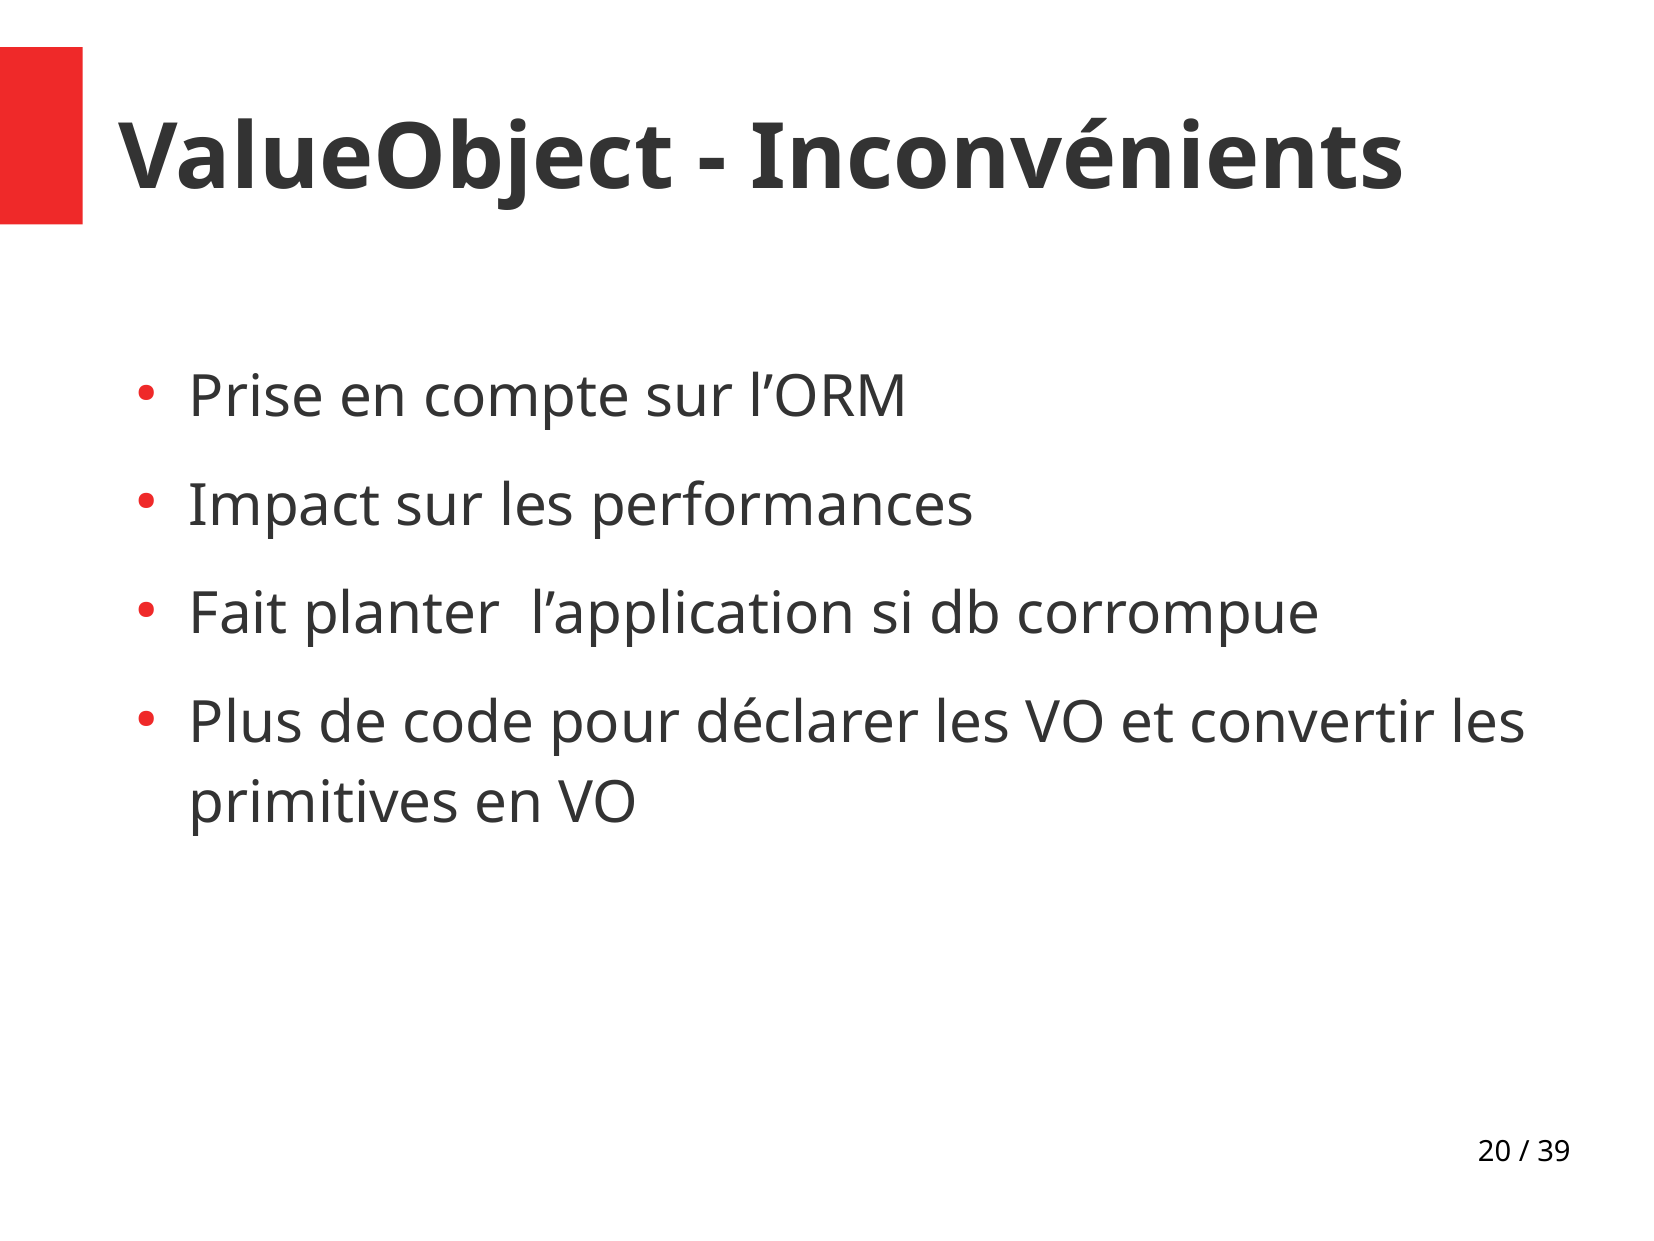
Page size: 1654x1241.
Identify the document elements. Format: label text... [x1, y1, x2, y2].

title ValueObject - Inconvénients [118, 49, 1571, 257]
list Prise en compte sur l’ORM Impact sur les performances Fait planter l’application si db corrompue Plus de code pour déclarer les VO et convertir les primitives en VO [118, 354, 1536, 1074]
